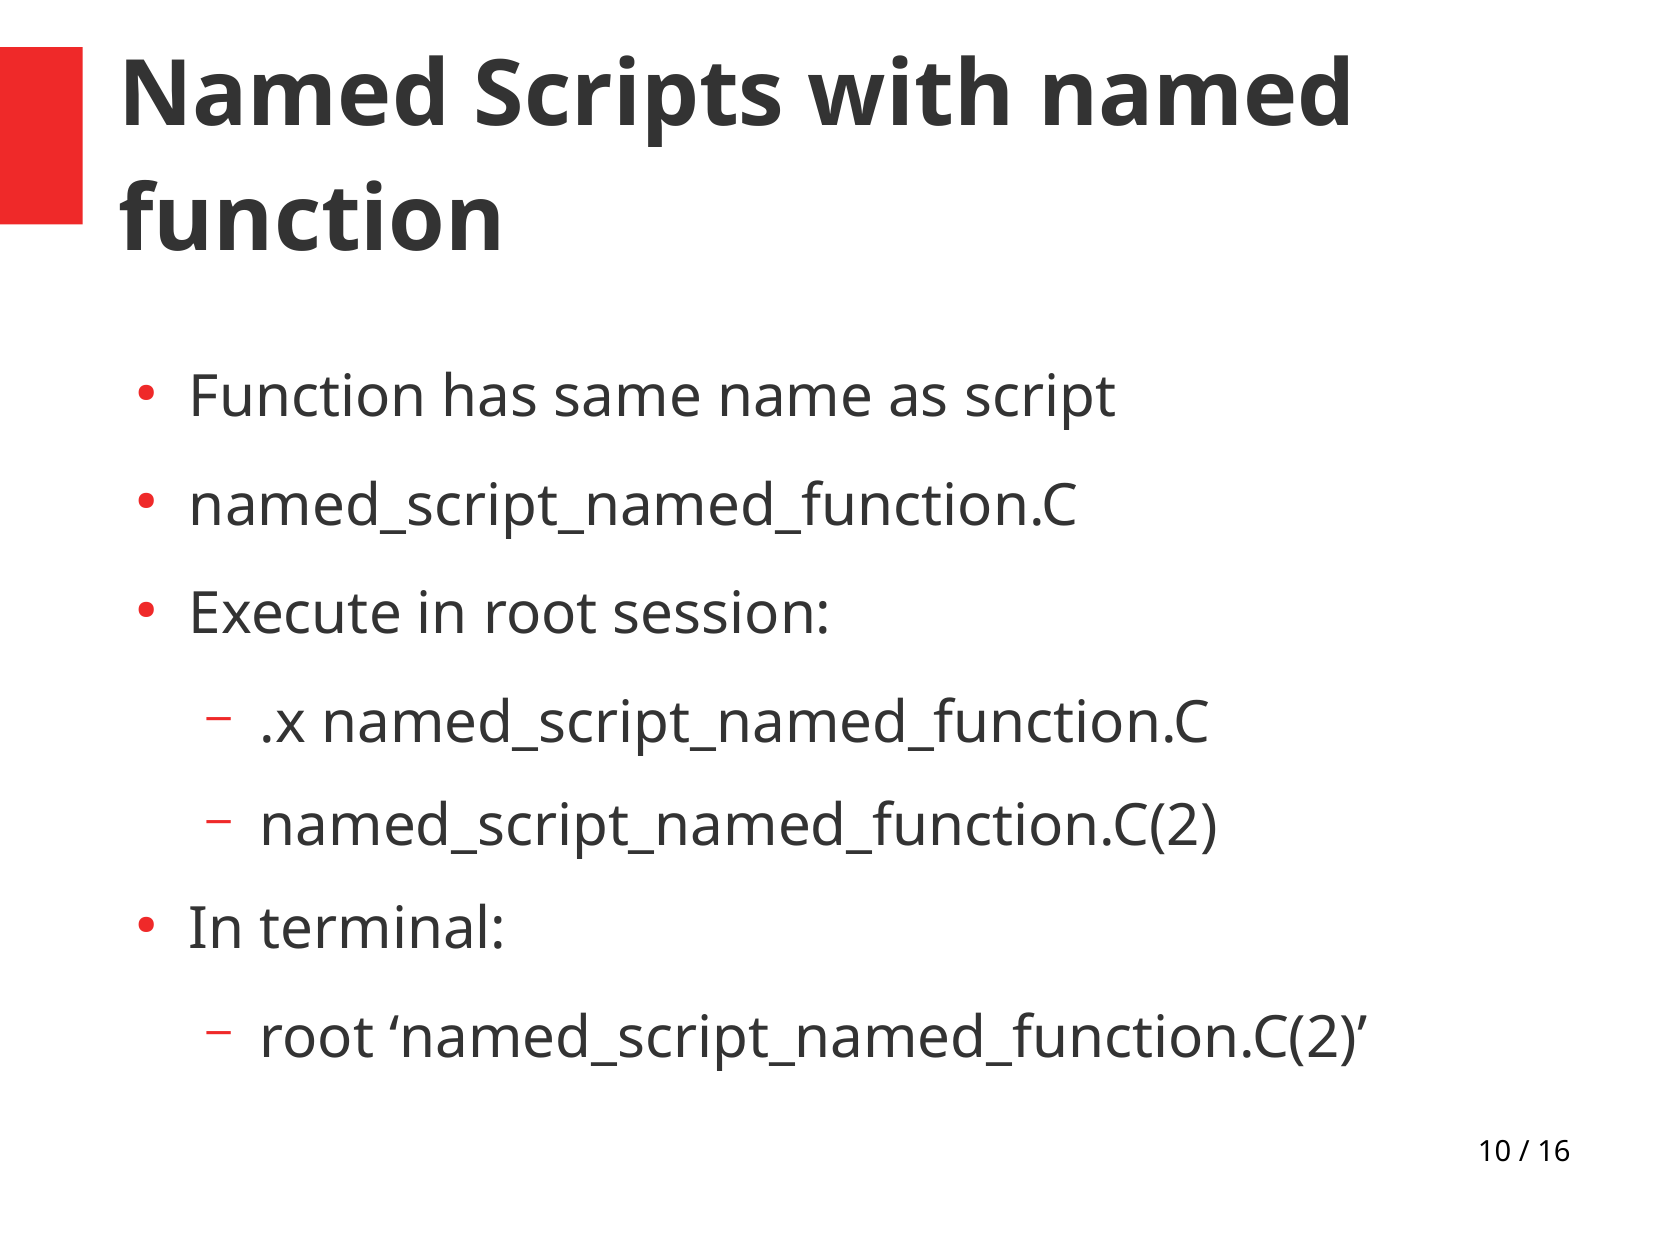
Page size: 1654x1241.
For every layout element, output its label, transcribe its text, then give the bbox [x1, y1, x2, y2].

list Function has same name as script named_script_named_function.C Execute in root session: .x named_script_named_function.C named_script_named_function.C(2) In terminal: root ‘named_script_named_function.C(2)’ [118, 354, 1536, 1074]
title Named Scripts with named function [118, 45, 1571, 260]
